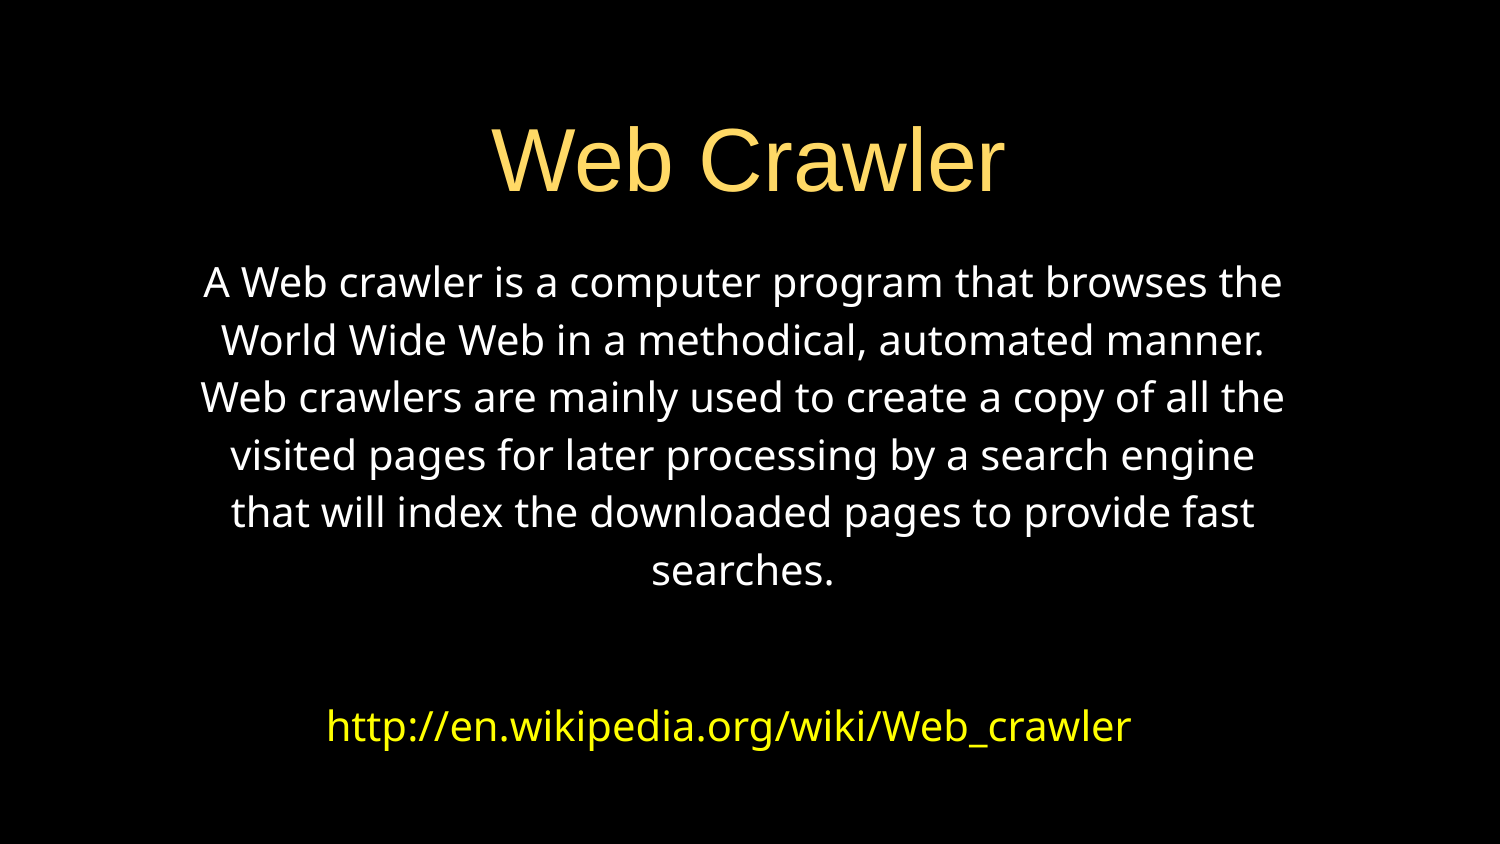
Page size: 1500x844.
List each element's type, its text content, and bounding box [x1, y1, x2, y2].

title Web Crawler [106, 76, 1393, 235]
text_box http://en.wikipedia.org/wiki/Web_crawler [264, 695, 1194, 754]
text_box A Web crawler is a computer program that browses the World Wide Web in a methodical, automated manner. Web crawlers are mainly used to create a copy of all the visited pages for later processing by a search engine that will index the downloaded pages to provide fast searches. [185, 296, 1300, 547]
